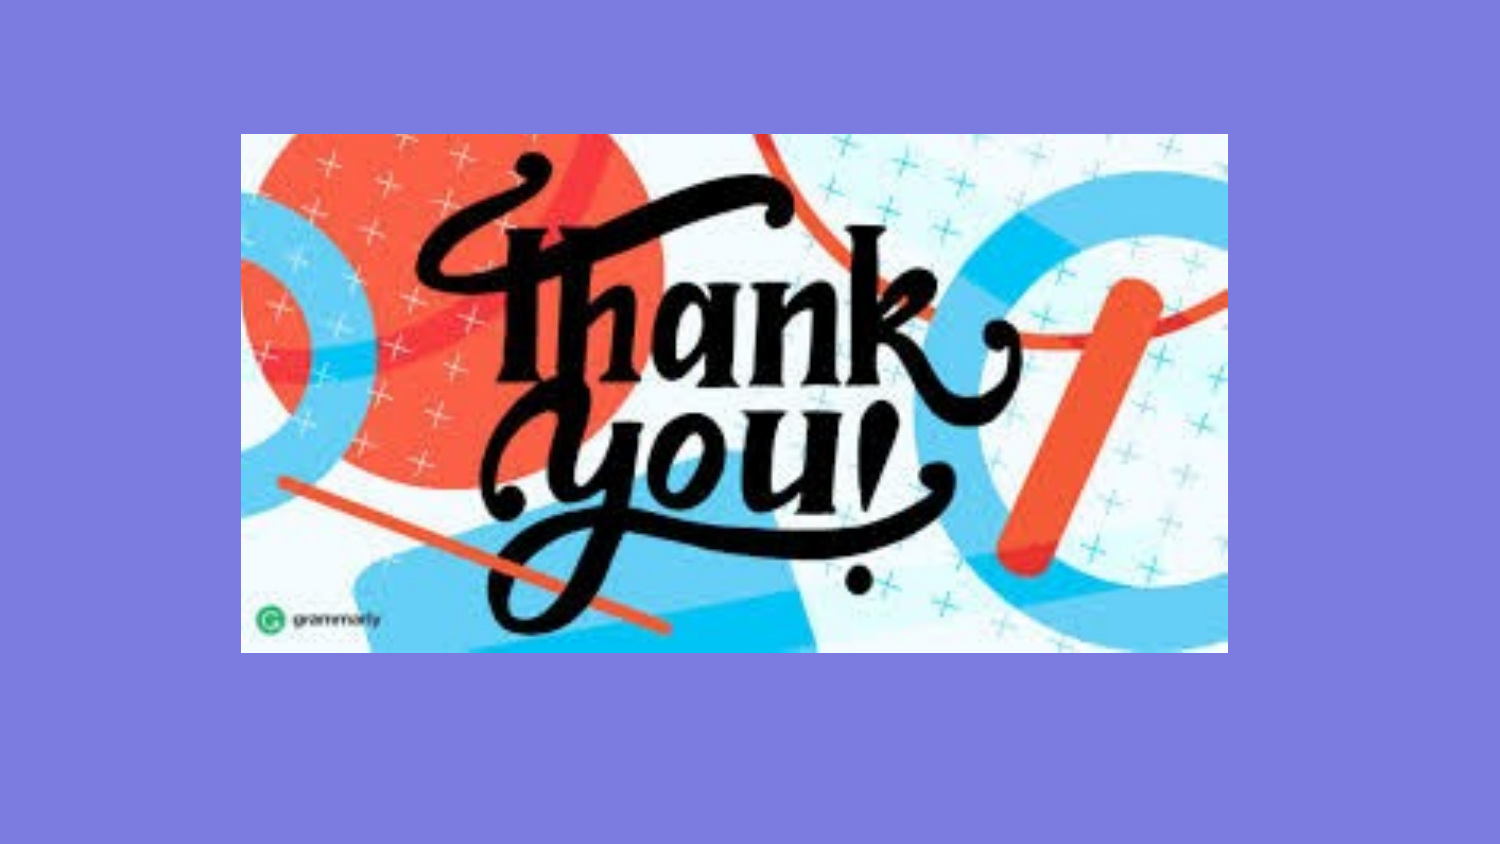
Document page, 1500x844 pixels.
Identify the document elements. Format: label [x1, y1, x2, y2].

picture [241, 134, 1228, 653]
